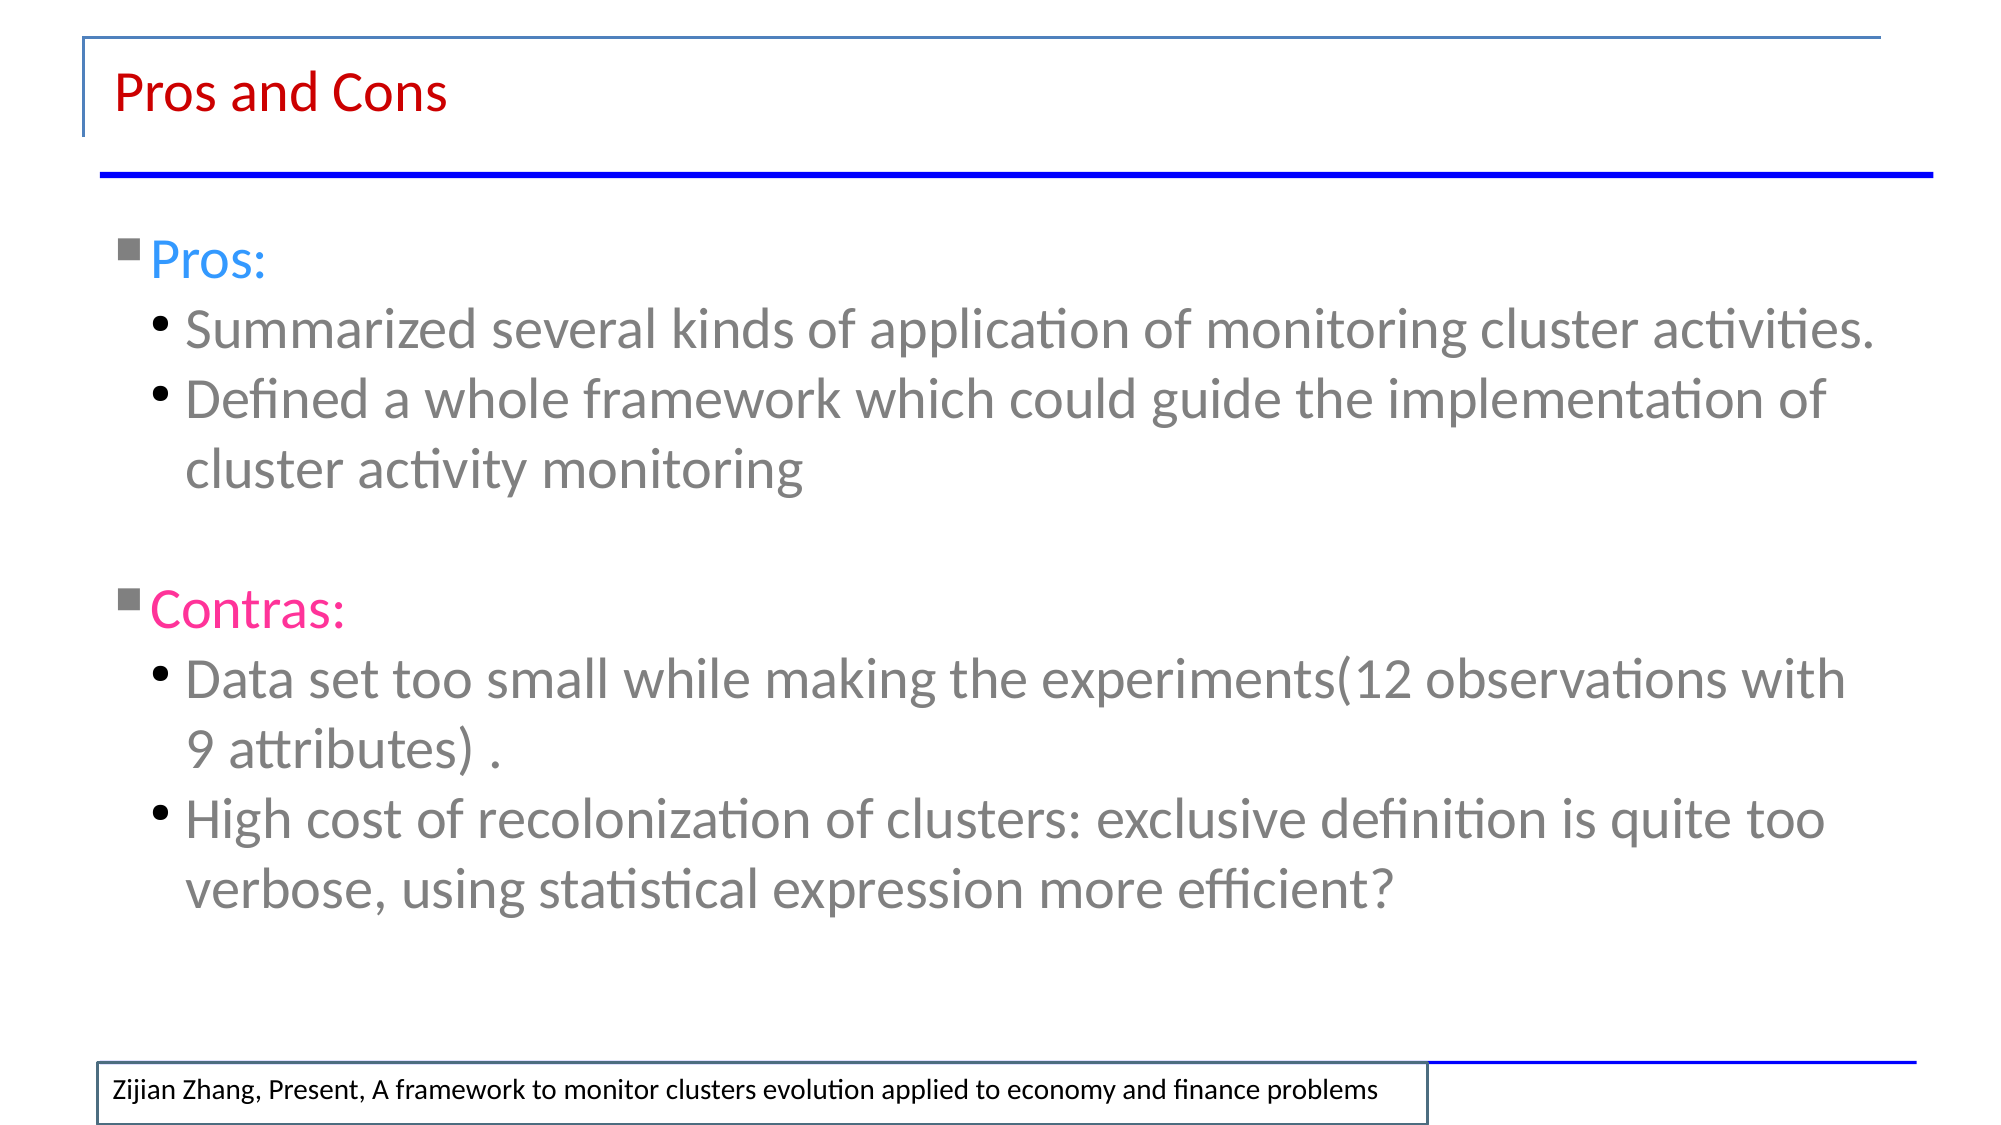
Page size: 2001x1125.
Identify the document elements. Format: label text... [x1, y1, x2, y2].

text_box Zijian Zhang, Present, A framework to monitor clusters evolution applied to economy and finance problems [97, 1062, 1428, 1125]
text_box Pros and Cons [99, 45, 1900, 188]
text_box Pros: Summarized several kinds of application of monitoring cluster activities. Defined a whole framework which could guide the implementation of cluster activity monitoring Contras: Data set too small while making the experiments(12 observations with 9 attributes) . High cost of recolonization of clusters: exclusive definition is quite too verbose, using statistical expression more efficient? [99, 212, 1900, 1050]
